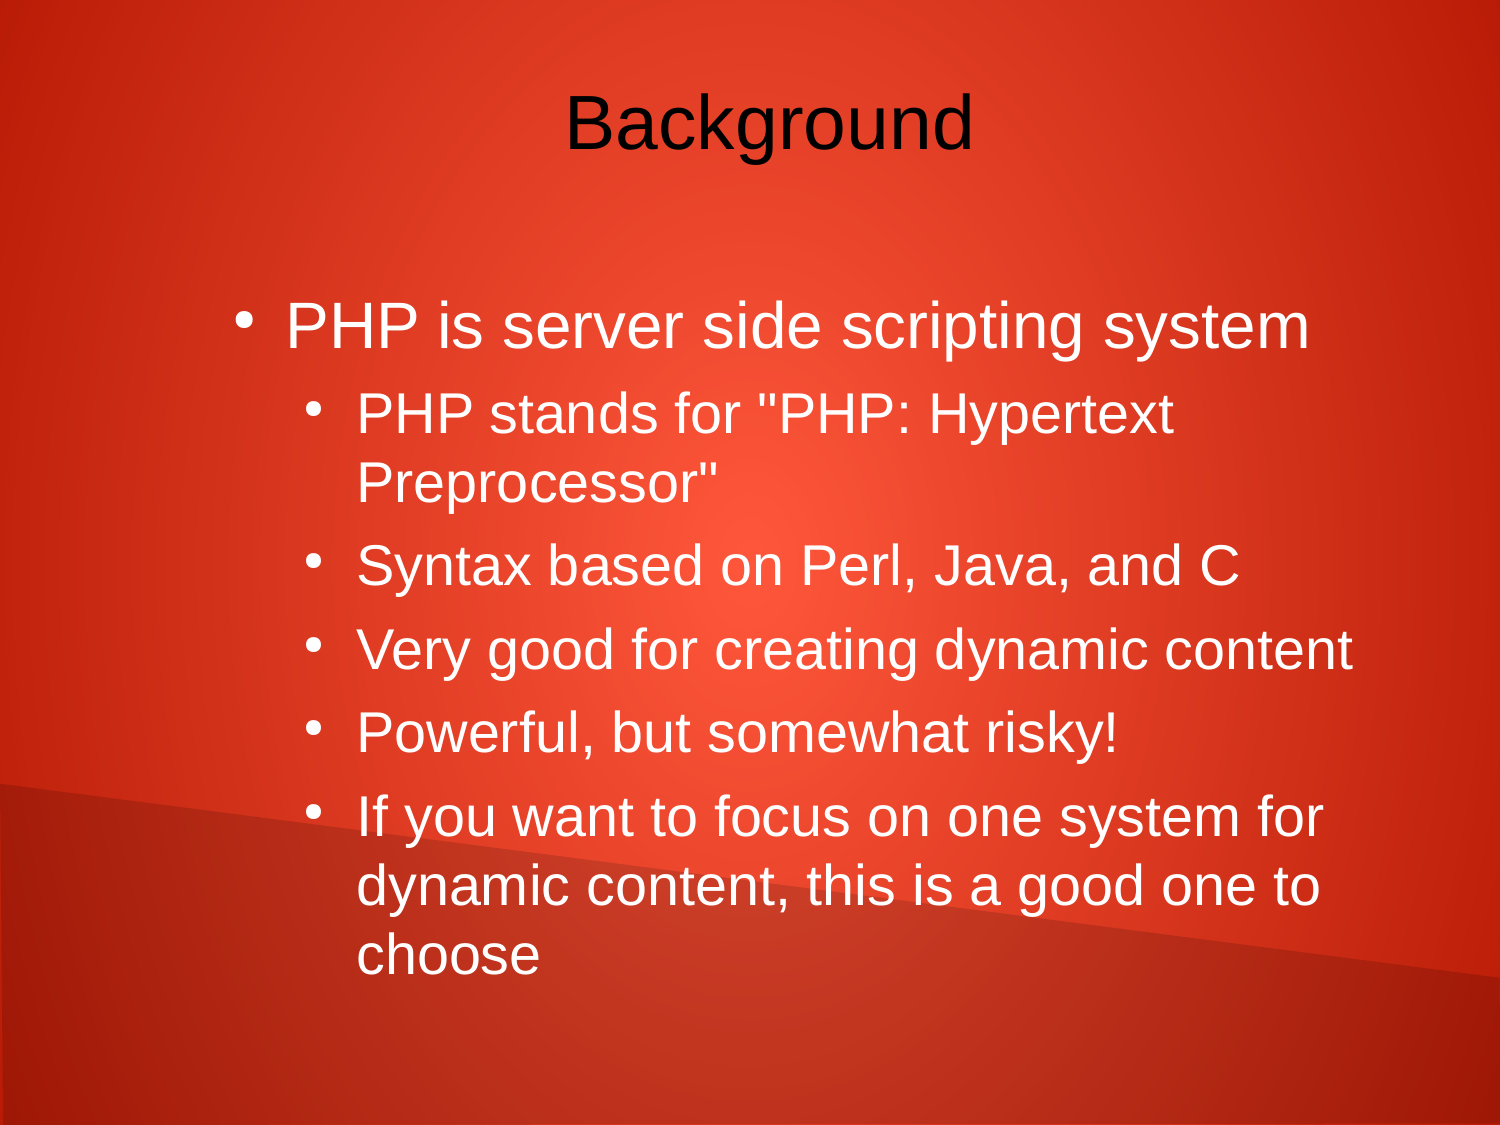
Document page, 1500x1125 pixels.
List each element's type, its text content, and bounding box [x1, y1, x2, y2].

title Background [24, 24, 1488, 213]
list PHP is server side scripting system PHP stands for "PHP: Hypertext Preprocessor" Syntax based on Perl, Java, and C Very good for creating dynamic content Powerful, but somewhat risky! If you want to focus on one system for dynamic content, this is a good one to choose [200, 275, 1476, 1026]
